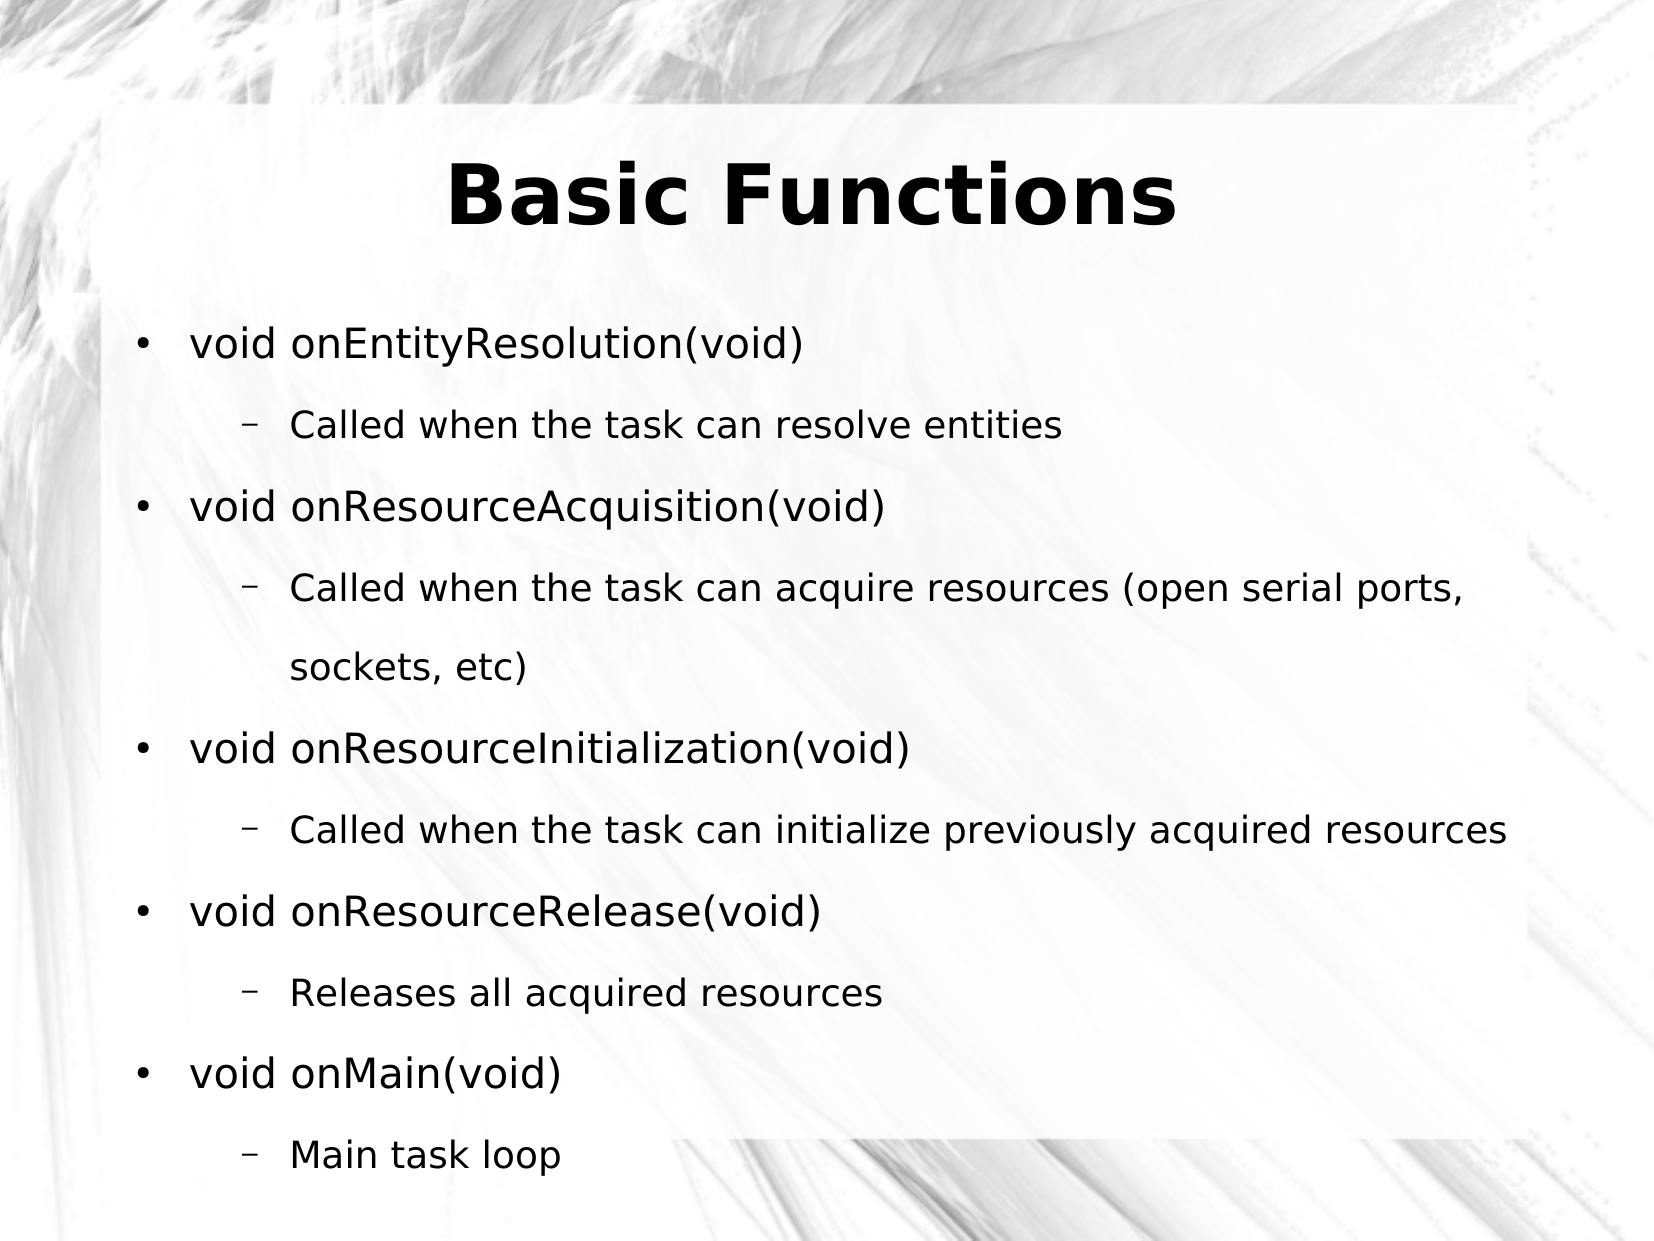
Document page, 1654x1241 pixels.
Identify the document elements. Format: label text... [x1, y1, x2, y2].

title Basic Functions [118, 112, 1506, 281]
picture [0, 0, 1654, 1241]
list void onEntityResolution(void) Called when the task can resolve entities void onResourceAcquisition(void) Called when the task can acquire resources (open serial ports, sockets, etc) void onResourceInitialization(void) Called when the task can initialize previously acquired resources void onResourceRelease(void) Releases all acquired resources void onMain(void) Main task loop [118, 319, 1571, 1178]
